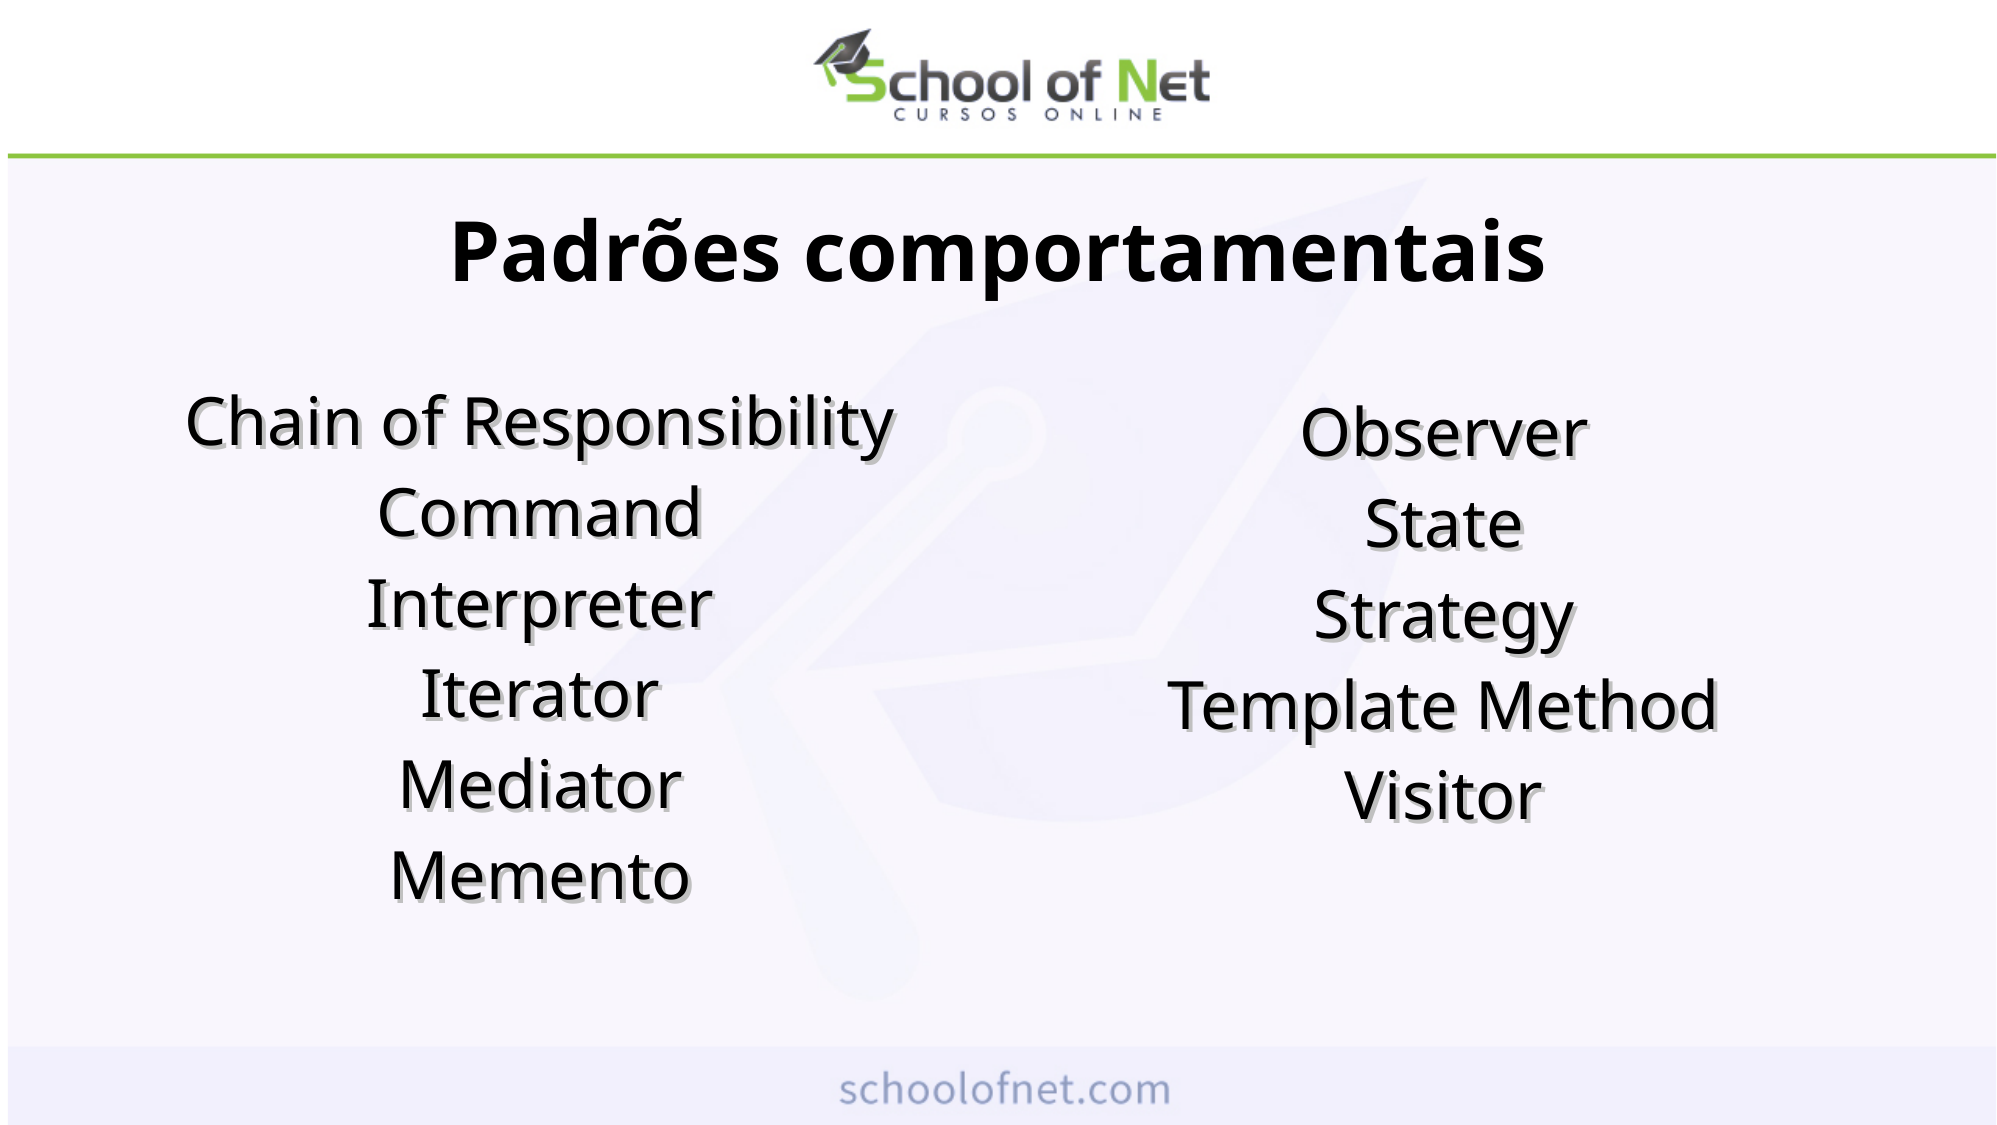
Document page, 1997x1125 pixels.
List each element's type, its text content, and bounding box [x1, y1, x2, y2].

text_box Chain of Responsibility Command Interpreter Iterator Mediator Memento [88, 327, 993, 1057]
subtitle Observer State Strategy Template Method Visitor [993, 327, 1897, 898]
picture [7, 5, 1997, 1125]
title Padrões comportamentais [99, 171, 1897, 327]
